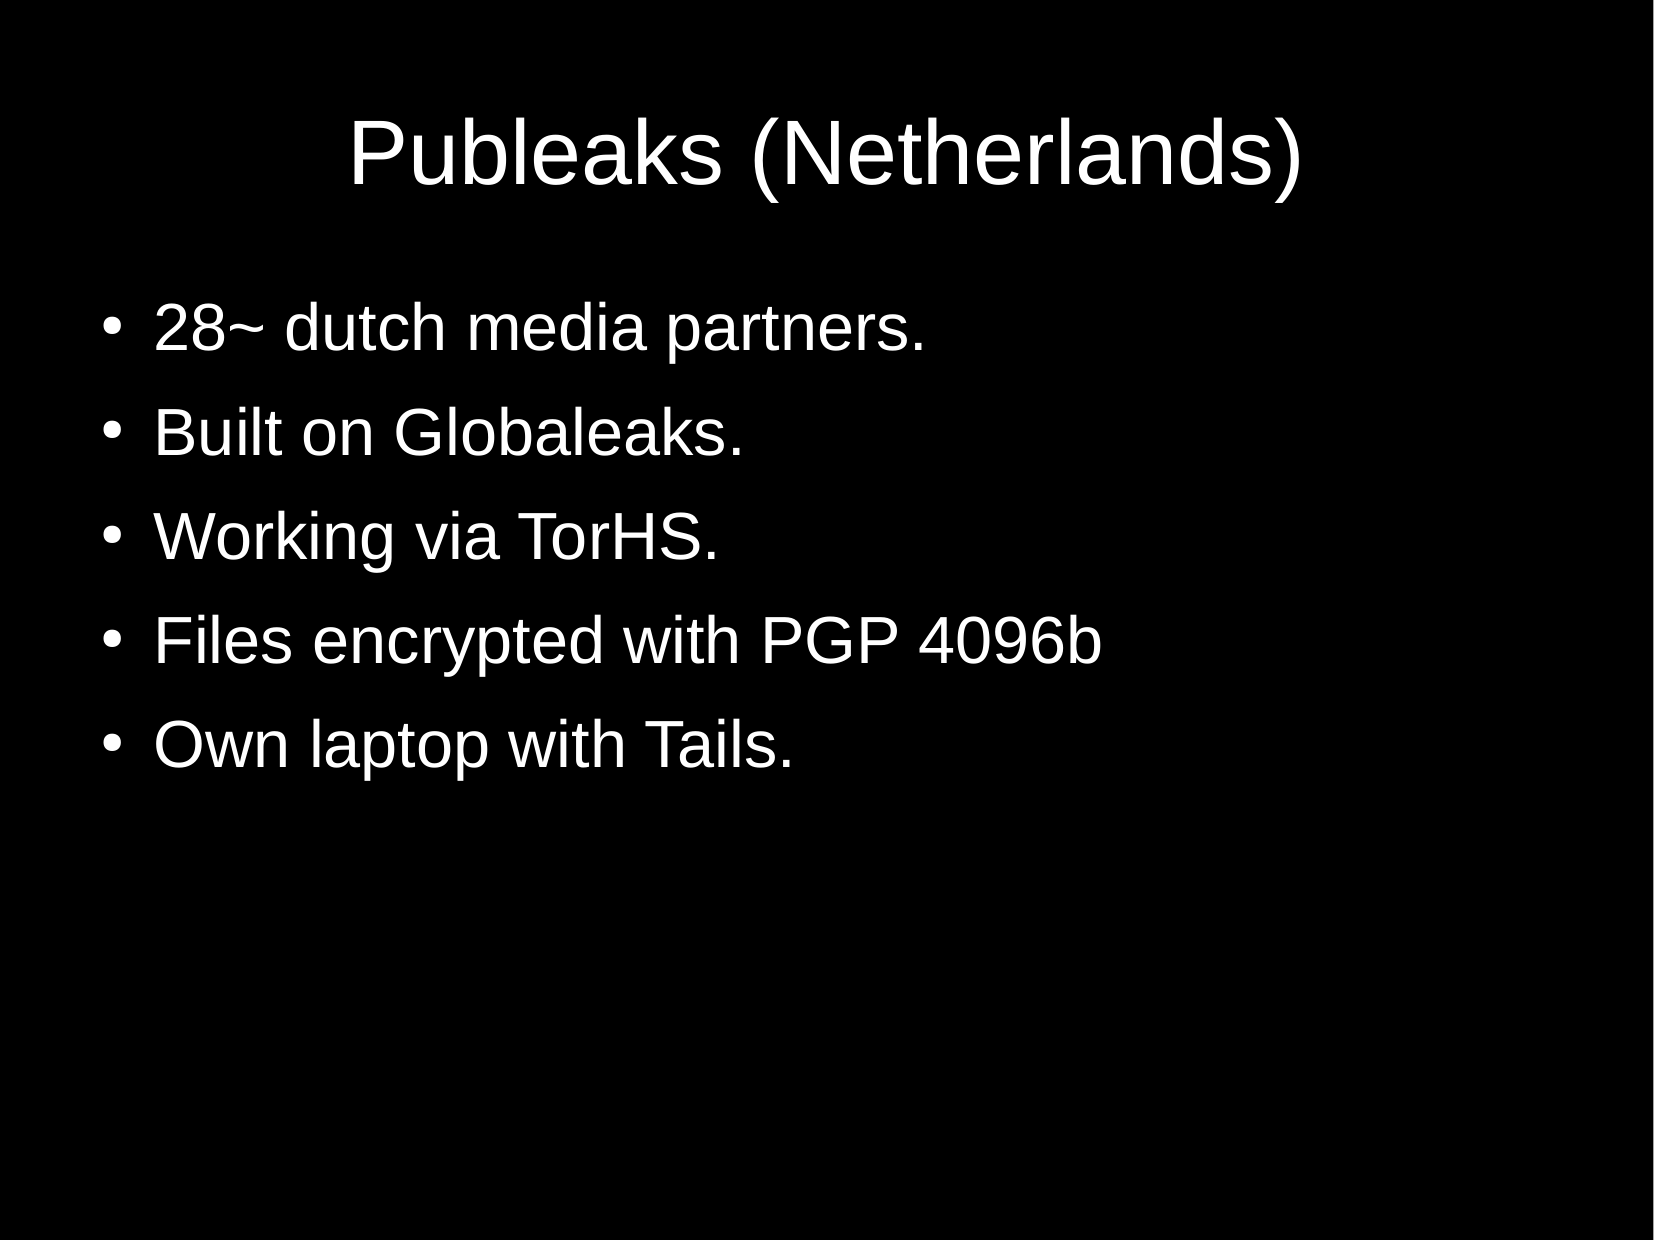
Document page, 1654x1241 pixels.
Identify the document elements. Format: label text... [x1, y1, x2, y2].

title Publeaks (Netherlands) [82, 49, 1571, 257]
list 28~ dutch media partners. Built on Globaleaks. Working via TorHS. Files encrypted with PGP 4096b Own laptop with Tails. [82, 290, 1538, 1010]
